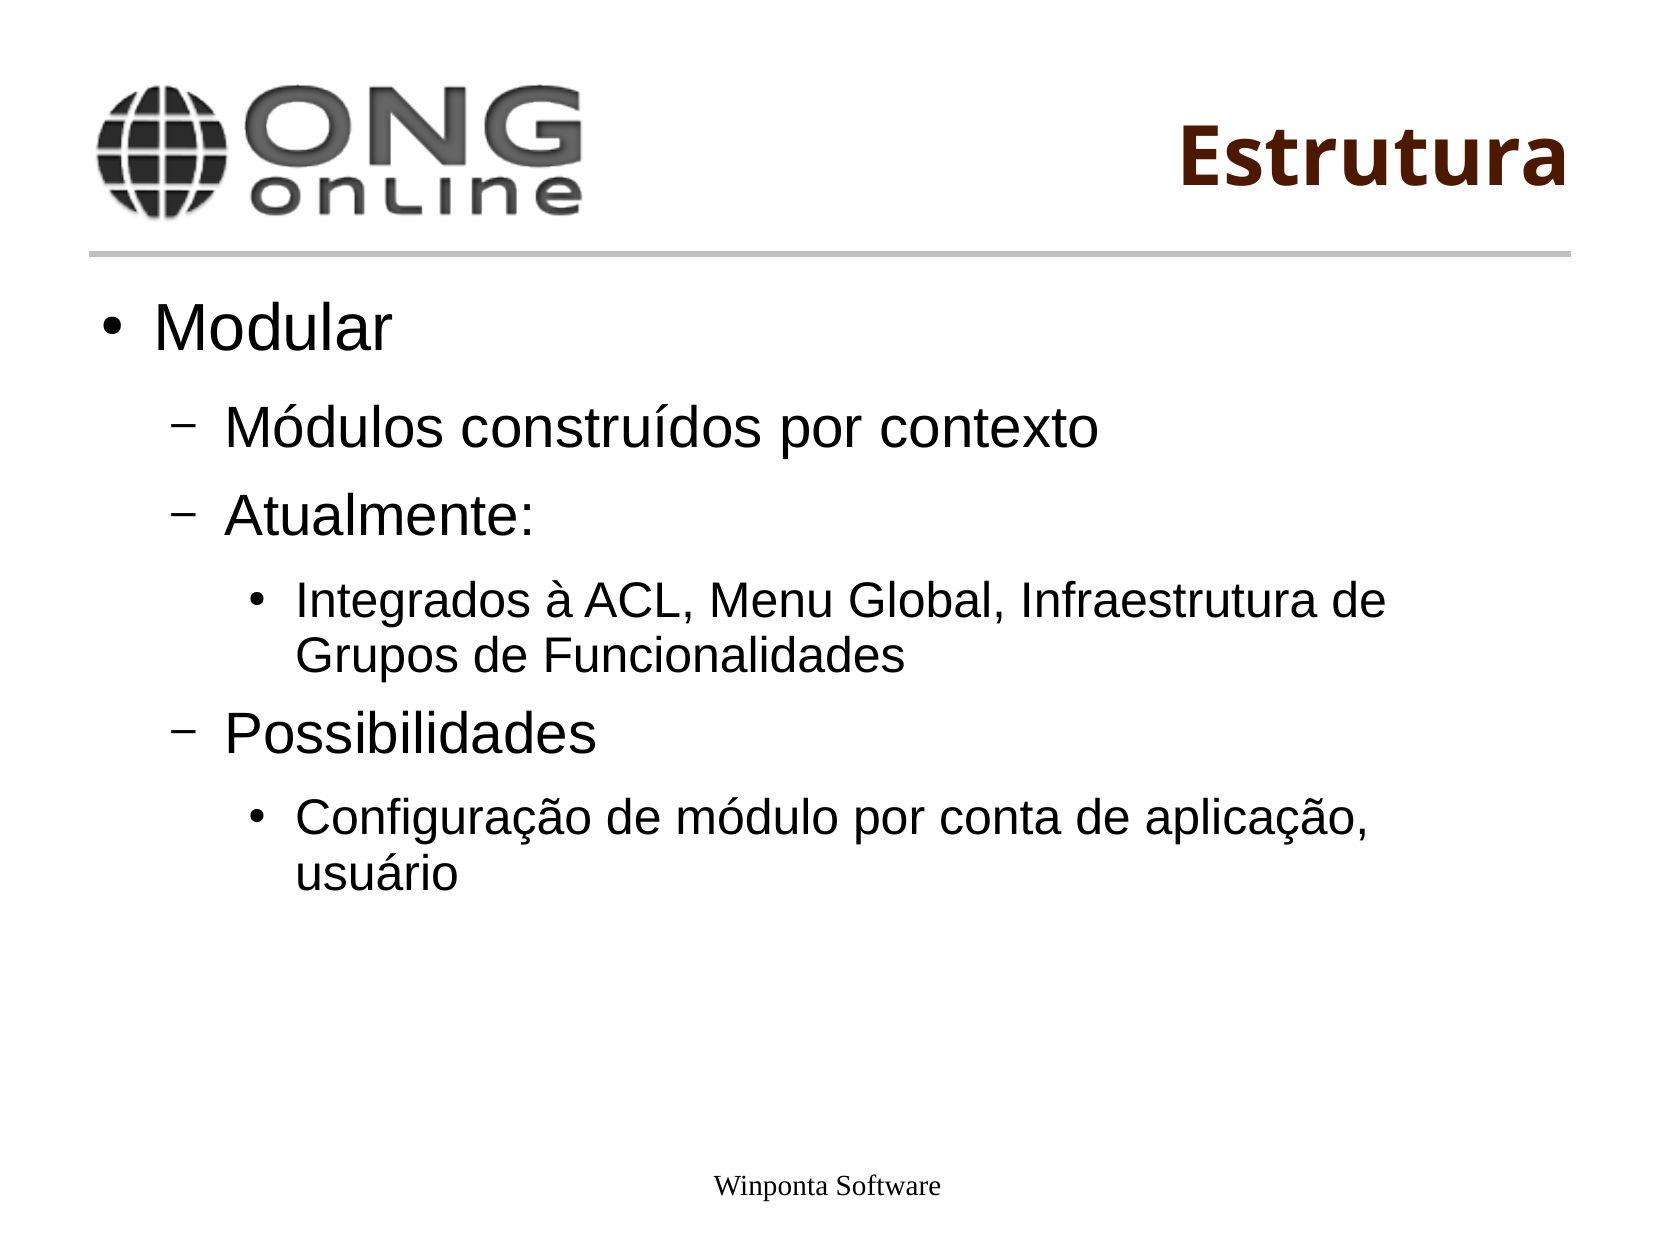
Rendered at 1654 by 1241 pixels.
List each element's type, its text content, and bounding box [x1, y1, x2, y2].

title Estrutura [82, 49, 1571, 257]
list Modular Módulos construídos por contexto Atualmente: Integrados à ACL, Menu Global, Infraestrutura de Grupos de Funcionalidades Possibilidades Configuração de módulo por conta de aplicação, usuário [82, 290, 1538, 1158]
